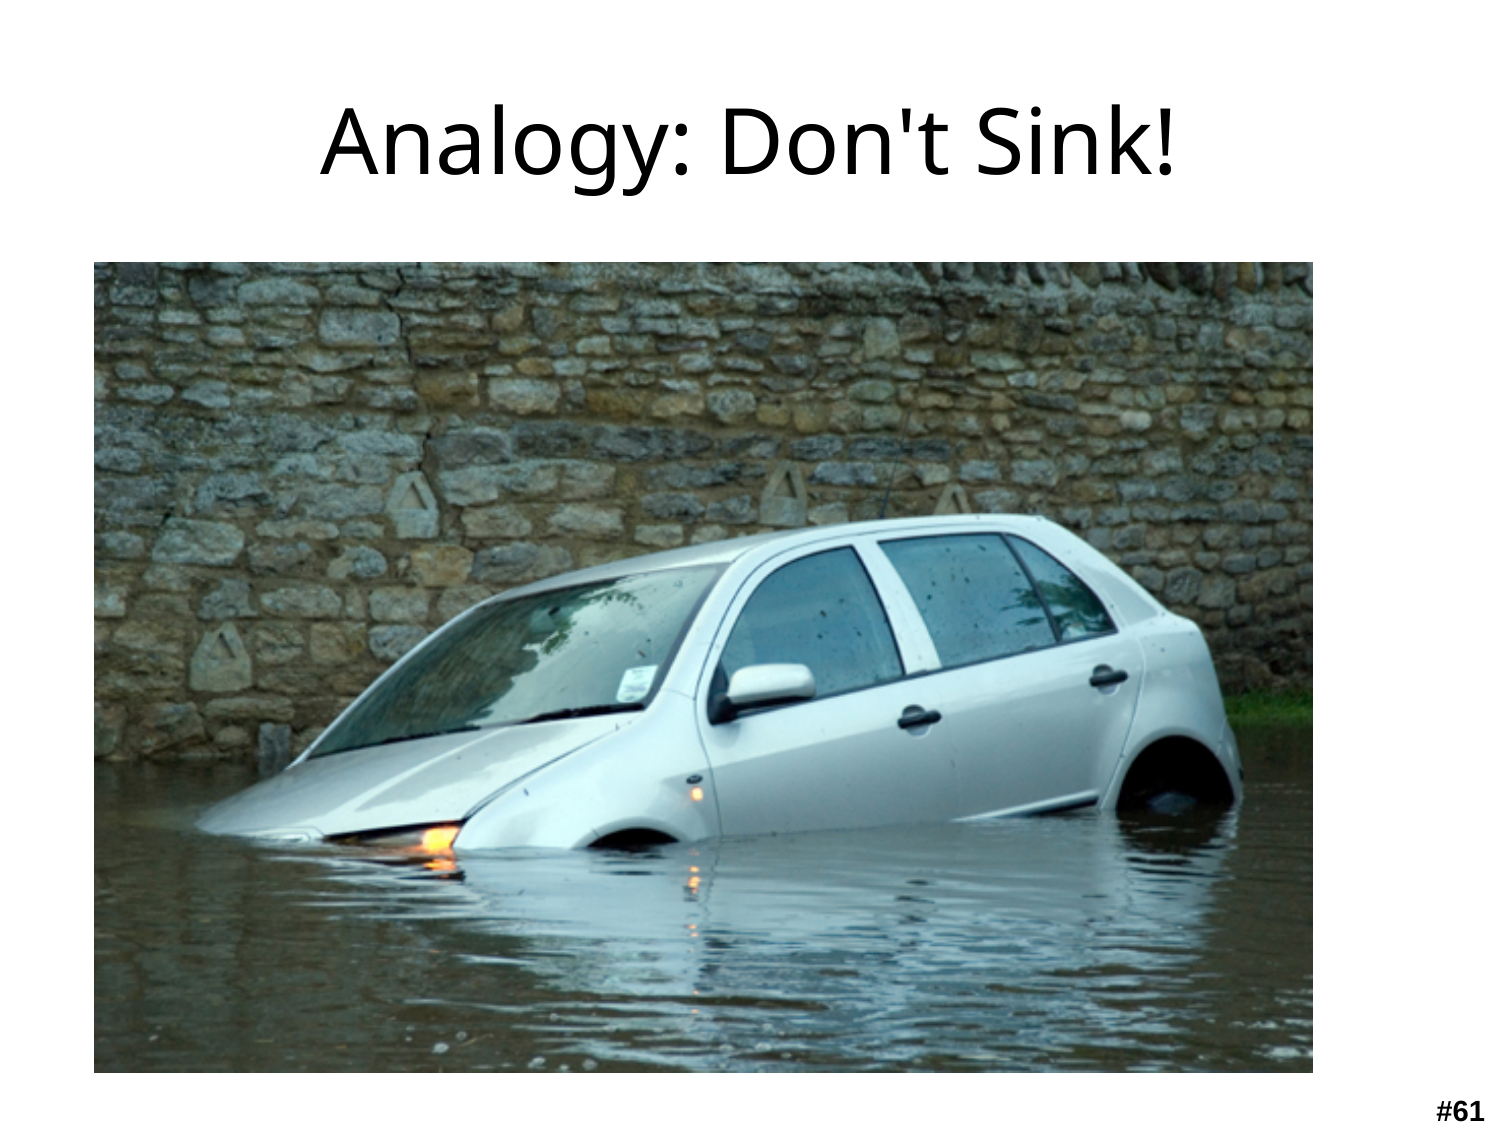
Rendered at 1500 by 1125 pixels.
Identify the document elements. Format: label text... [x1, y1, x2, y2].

picture [94, 262, 1313, 1073]
title Analogy: Don't Sink! [24, 45, 1476, 233]
